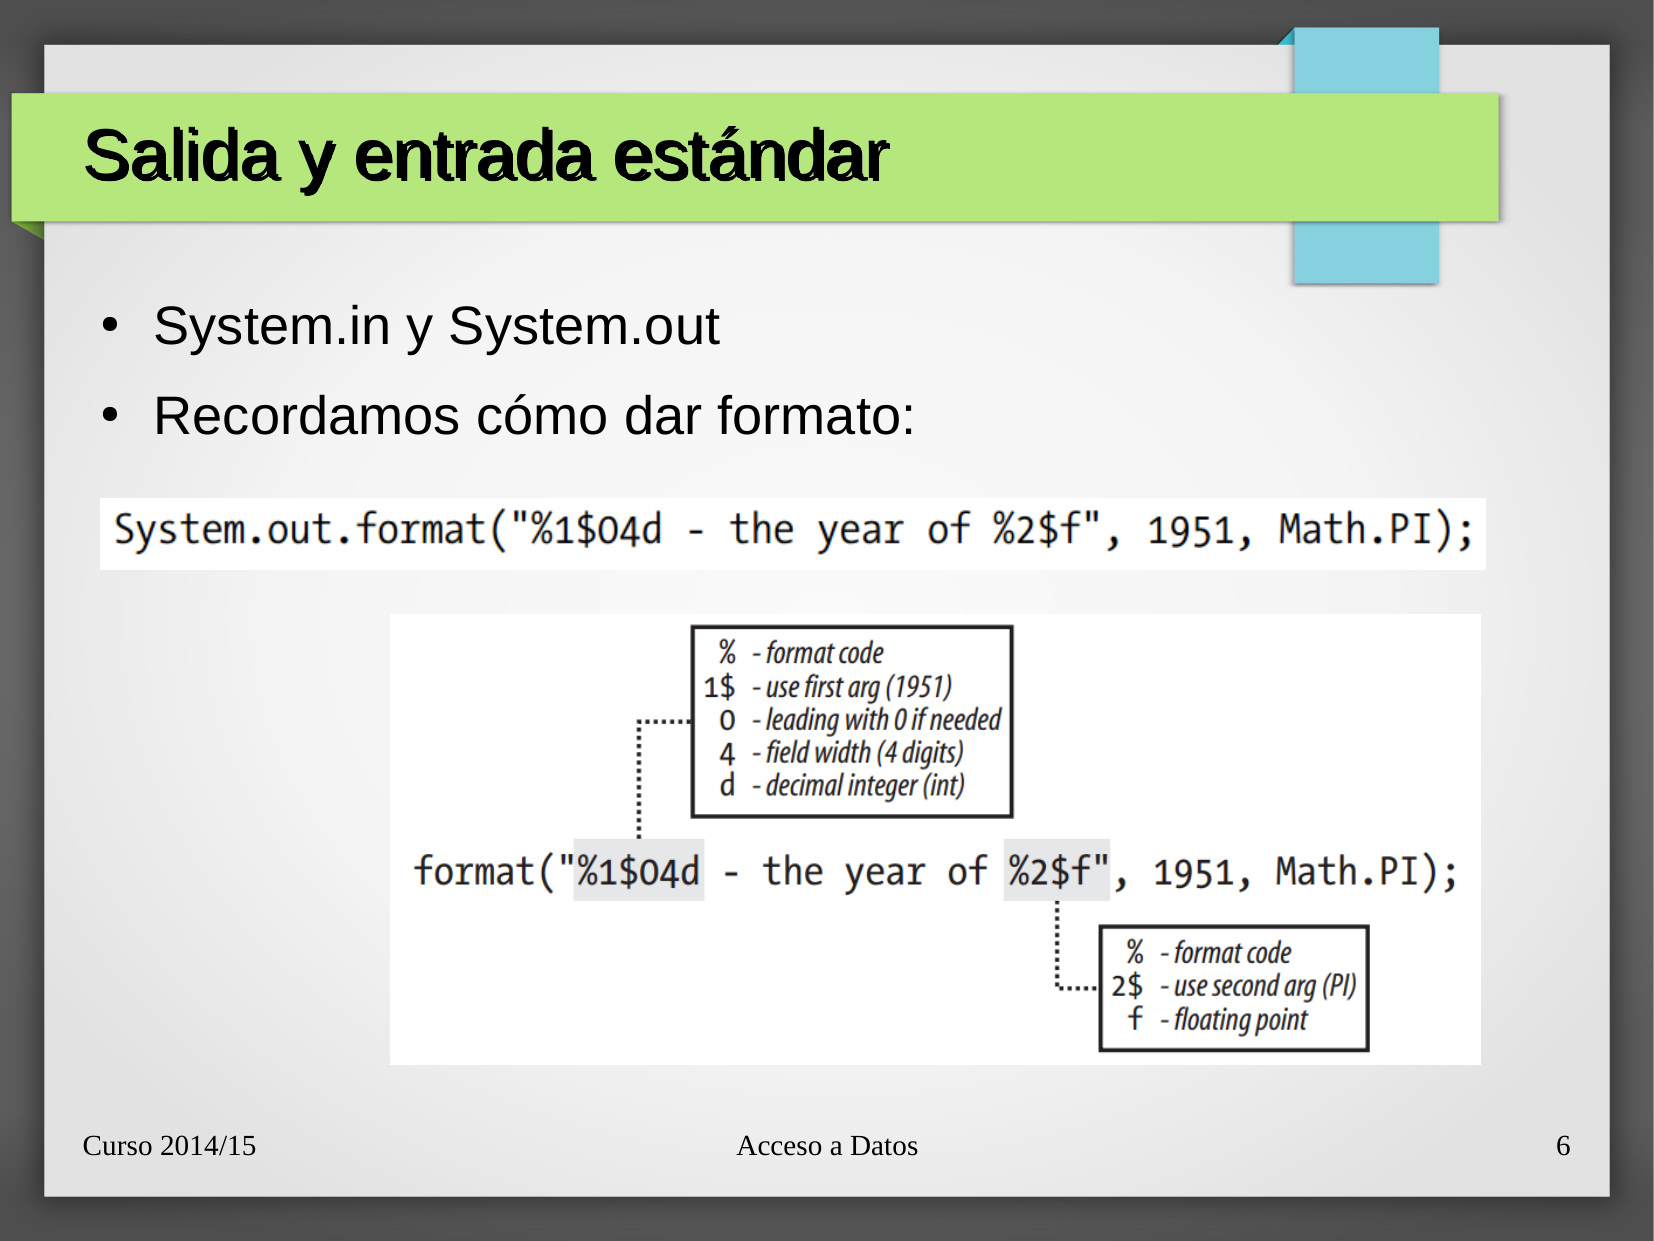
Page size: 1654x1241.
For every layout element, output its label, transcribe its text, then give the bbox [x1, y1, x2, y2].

list System.in y System.out Recordamos cómo dar formato: [82, 295, 1571, 1015]
picture [0, 0, 1654, 1241]
title Salida y entrada estándar [82, 94, 1264, 213]
